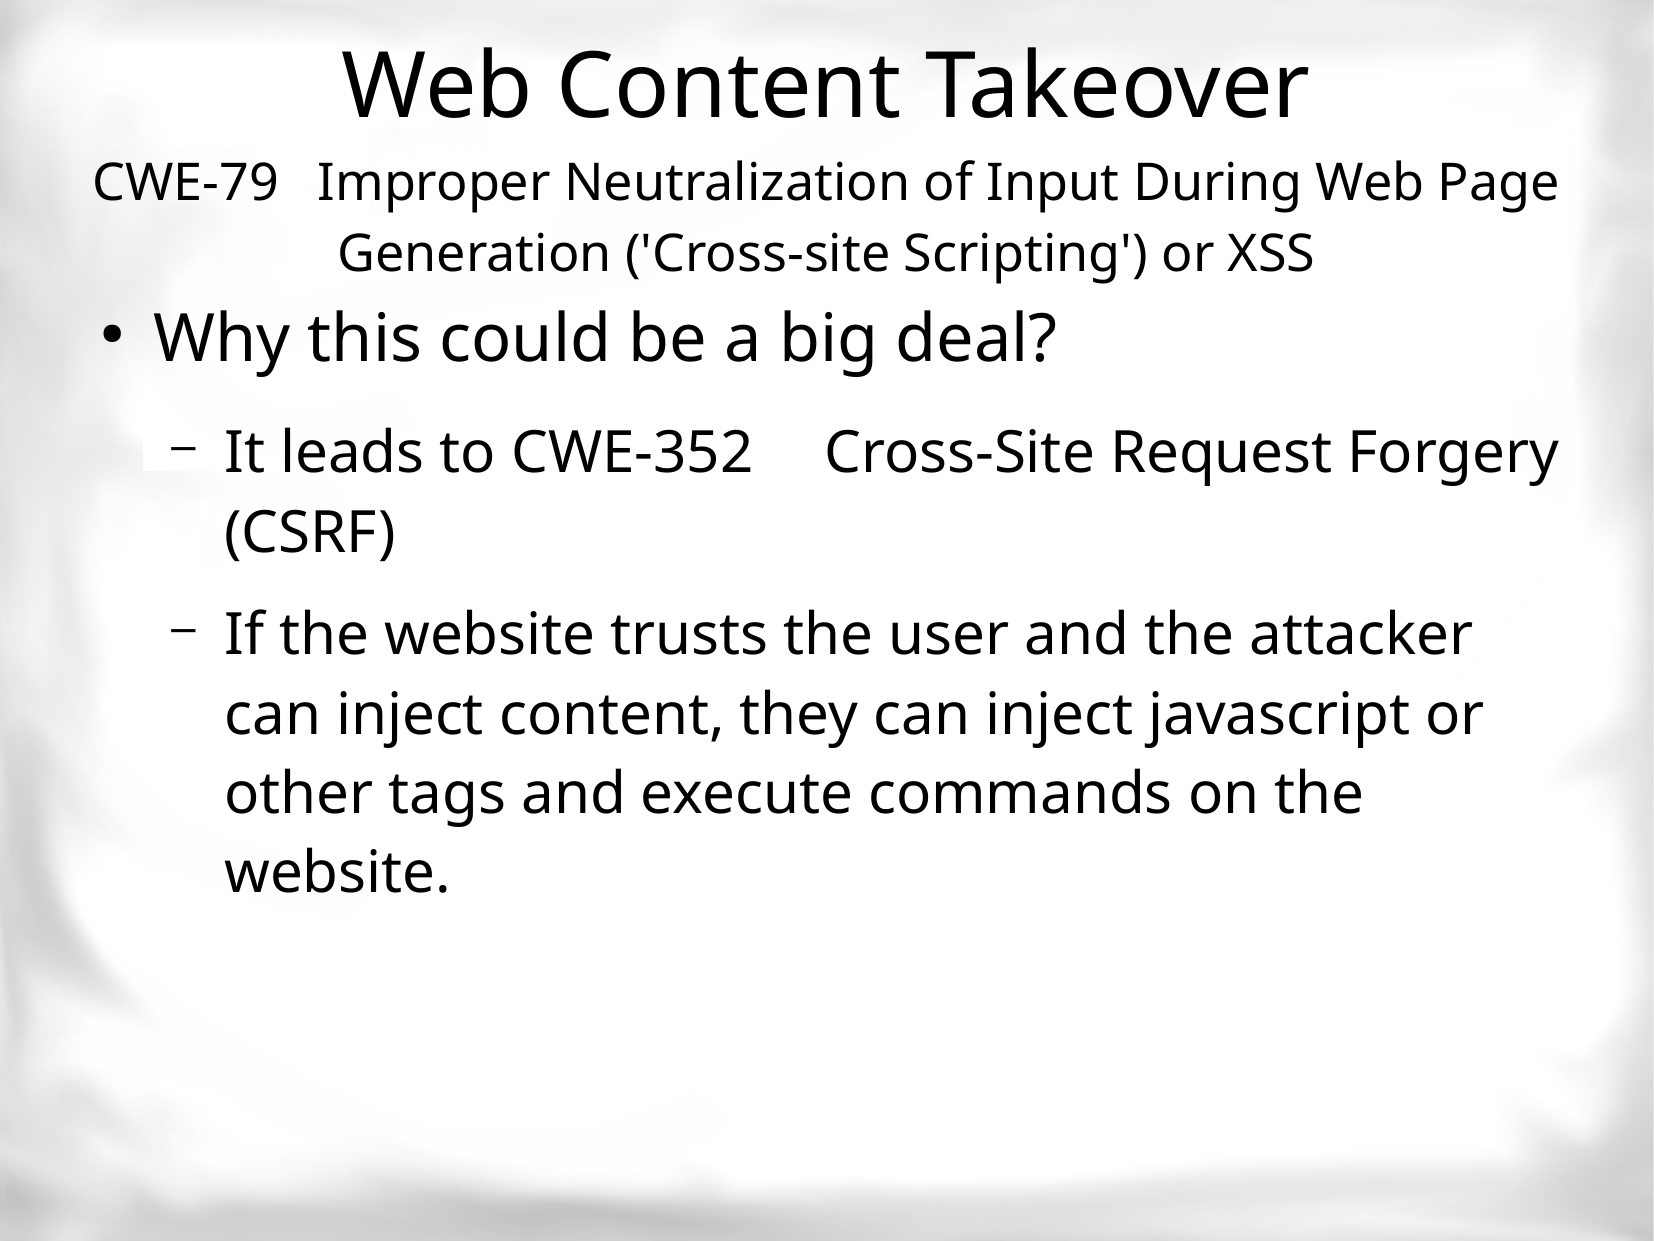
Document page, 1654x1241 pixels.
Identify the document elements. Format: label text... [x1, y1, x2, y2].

list Why this could be a big deal? It leads to CWE-352 Cross-Site Request Forgery (CSRF) If the website trusts the user and the attacker can inject content, they can inject javascript or other tags and execute commands on the website. [82, 290, 1571, 1010]
title Web Content Takeover CWE-79 Improper Neutralization of Input During Web Page Generation ('Cross-site Scripting') or XSS [82, 43, 1571, 263]
picture [0, 0, 1654, 1241]
